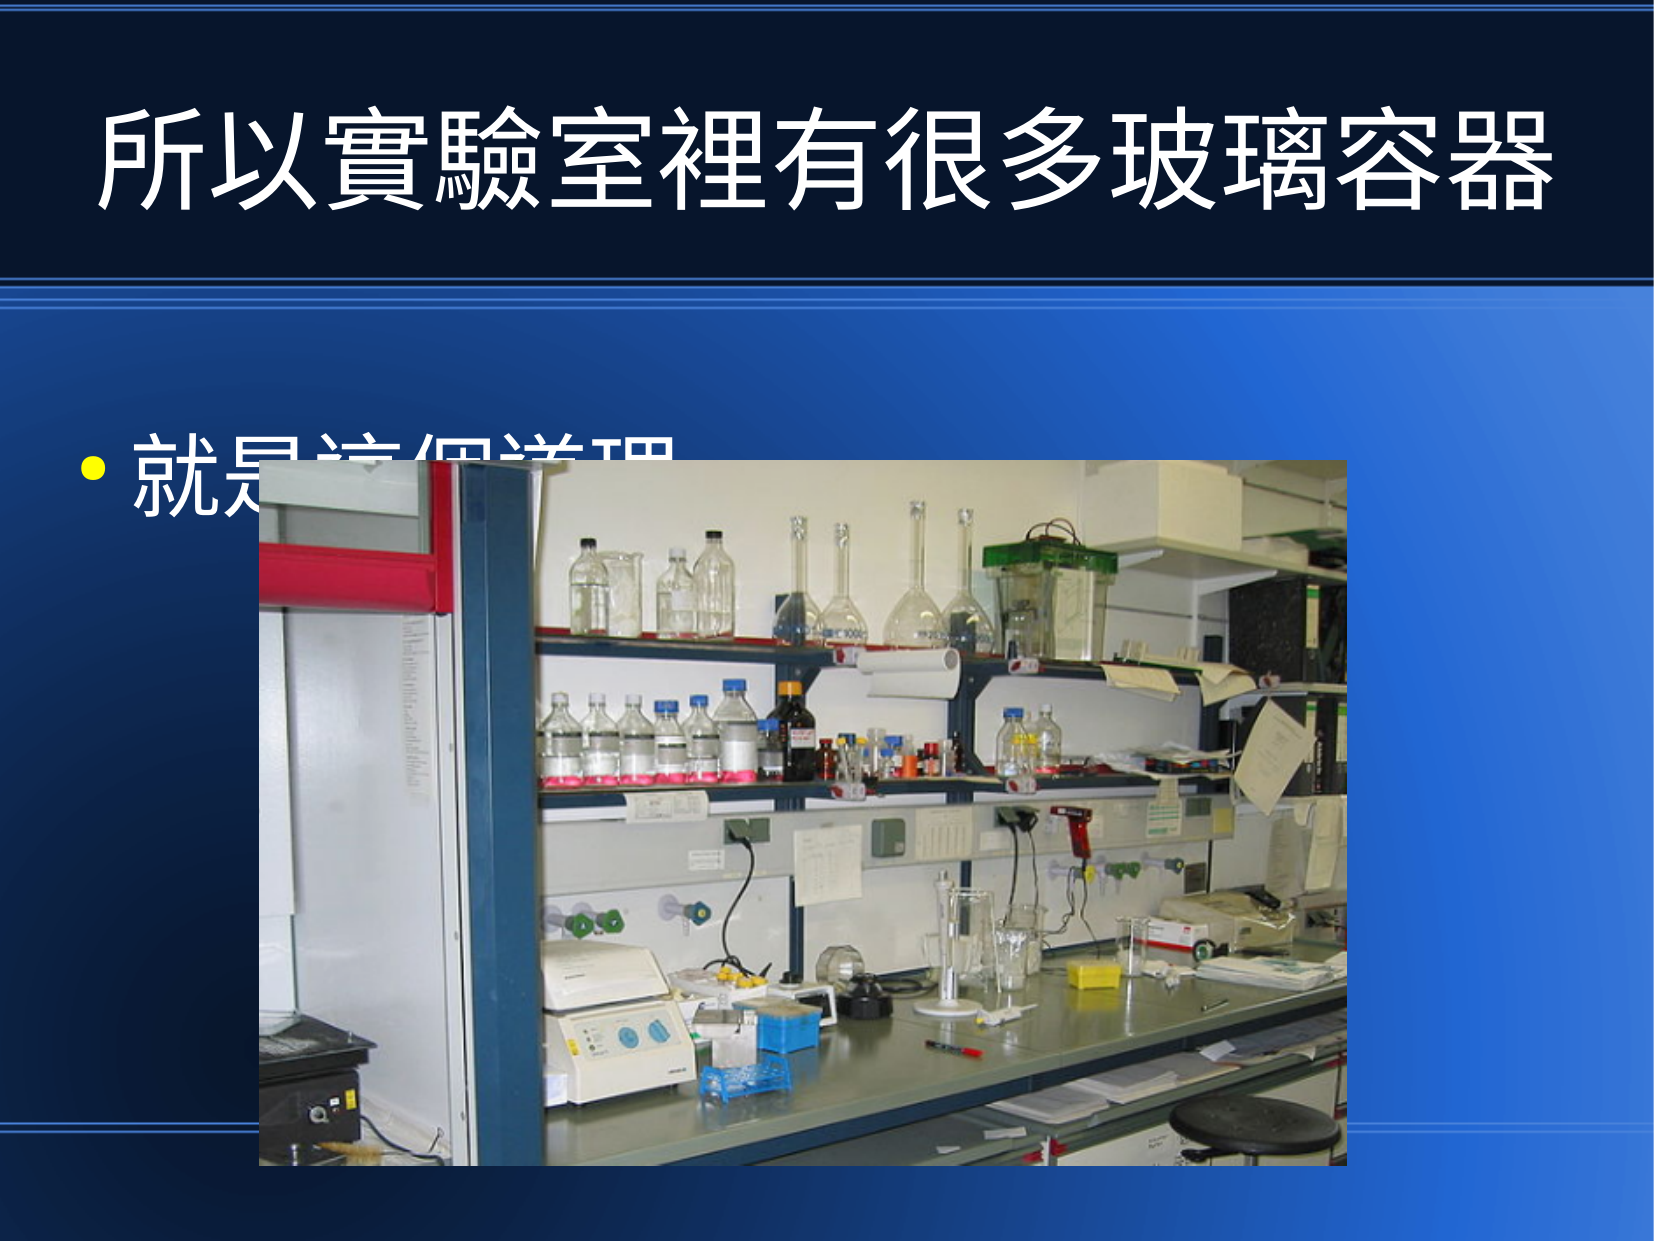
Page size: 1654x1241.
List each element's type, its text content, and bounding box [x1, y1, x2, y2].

picture [0, 0, 1654, 1241]
list 就是這個道理 ... [59, 336, 1548, 1241]
title 所以實驗室裡有很多玻璃容器 [82, 49, 1571, 257]
picture [259, 460, 1347, 1166]
